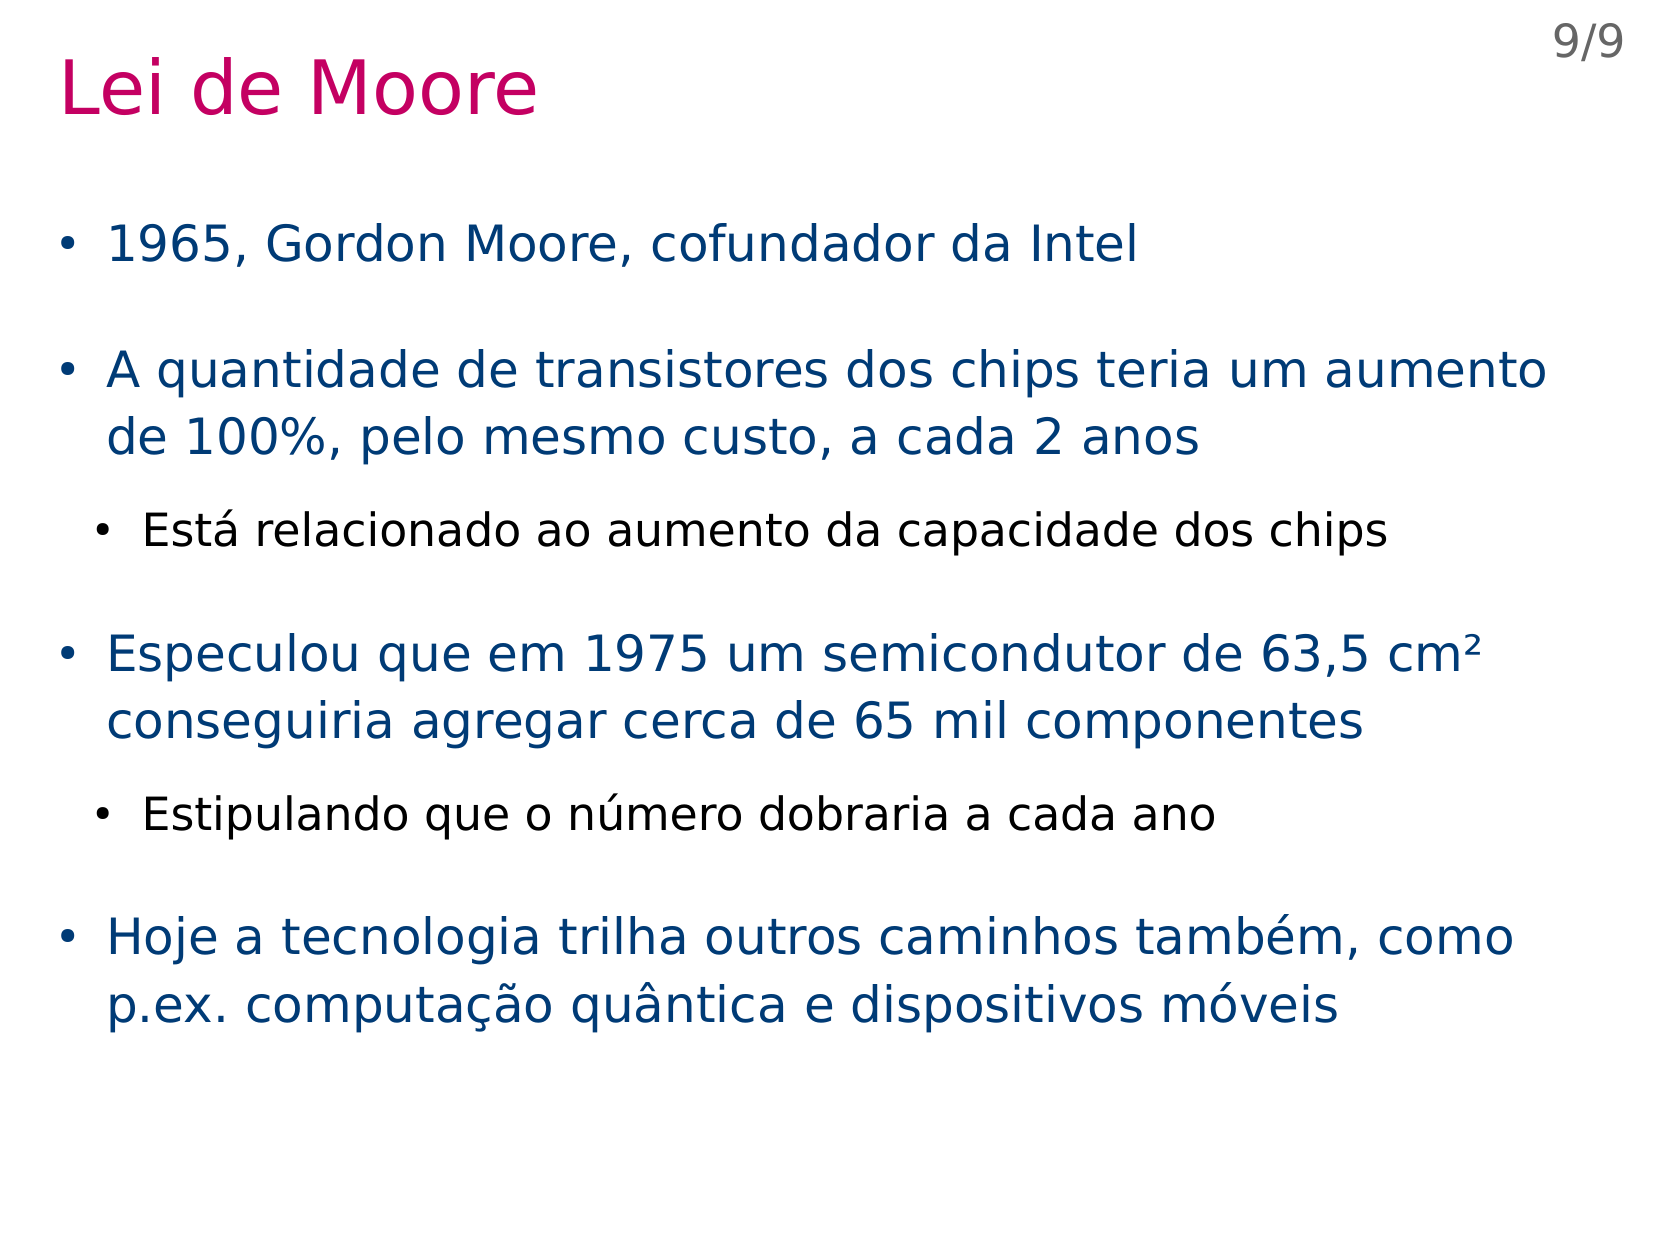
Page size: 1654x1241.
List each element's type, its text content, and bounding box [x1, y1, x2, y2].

title Lei de Moore [59, 29, 1625, 148]
list 1965, Gordon Moore, cofundador da Intel A quantidade de transistores dos chips teria um aumento de 100%, pelo mesmo custo, a cada 2 anos Está relacionado ao aumento da capacidade dos chips Especulou que em 1975 um semicondutor de 63,5 cm² conseguiria agregar cerca de 65 mil componentes Estipulando que o número dobraria a cada ano Hoje a tecnologia trilha outros caminhos também, como p.ex. computação quântica e dispositivos móveis [59, 206, 1625, 1211]
